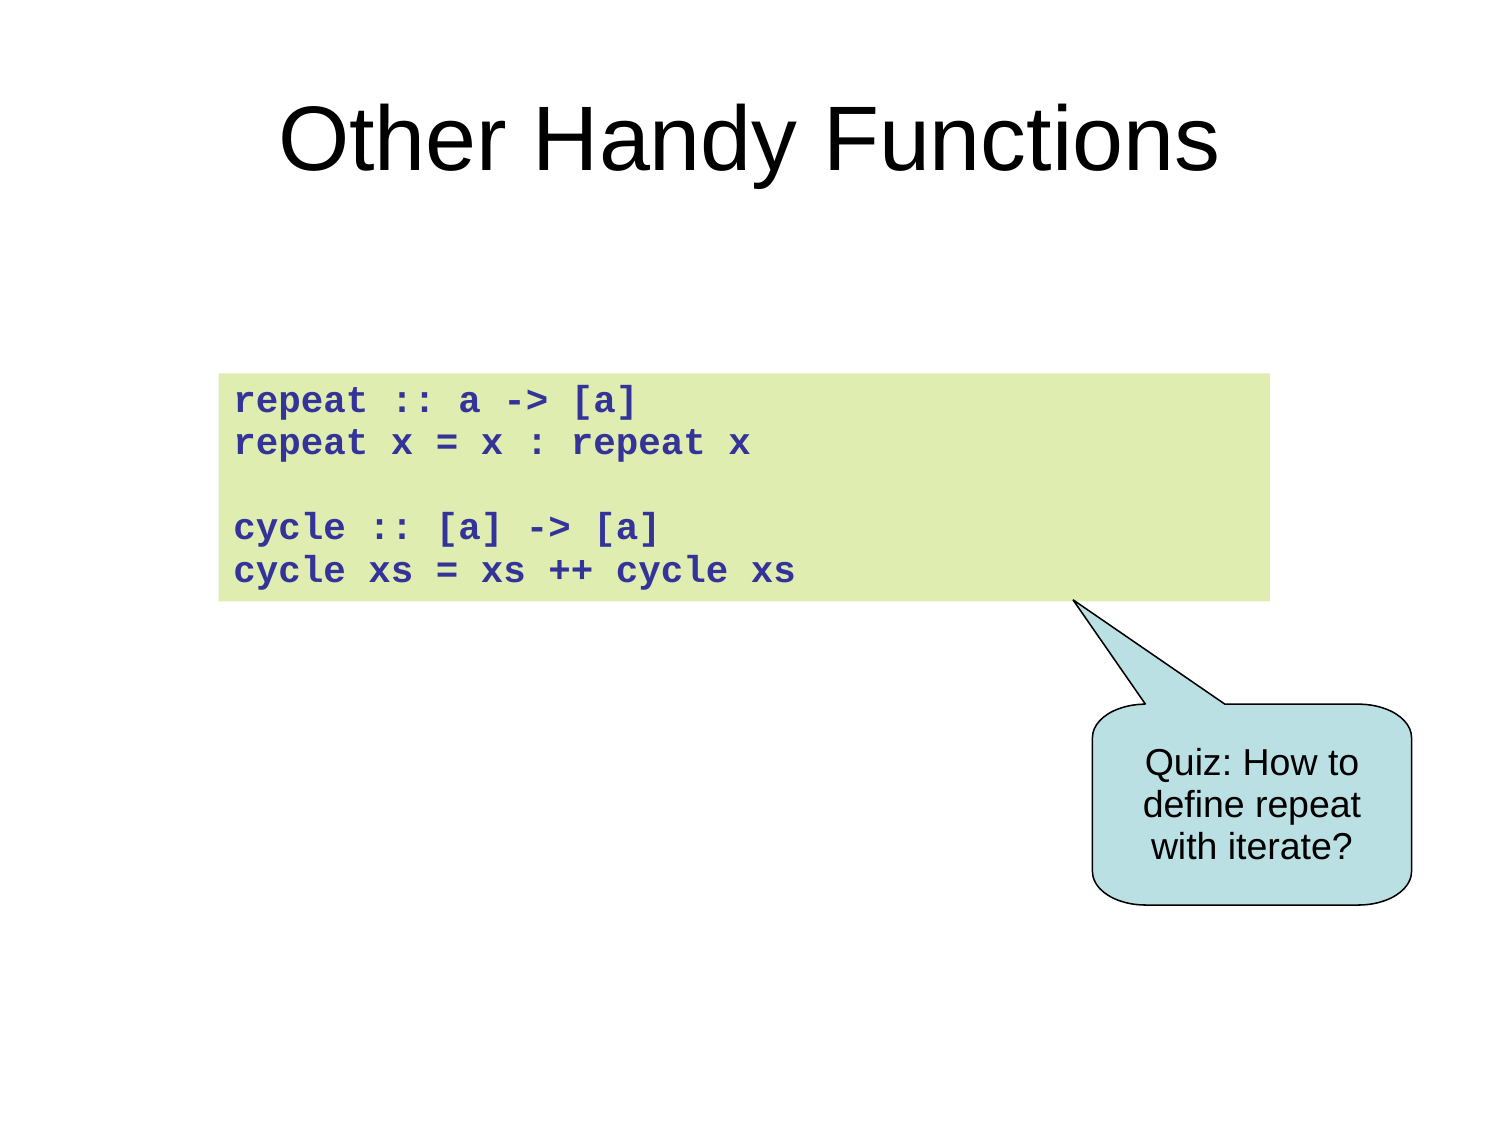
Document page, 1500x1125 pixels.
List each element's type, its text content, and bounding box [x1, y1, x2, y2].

text_box Quiz: How to define repeat with iterate? [1072, 599, 1412, 906]
text_box repeat :: a -> [a] repeat x = x : repeat x cycle :: [a] -> [a] cycle xs = xs ++ cycle xs [218, 373, 1270, 602]
title Other Handy Functions [75, 45, 1426, 233]
